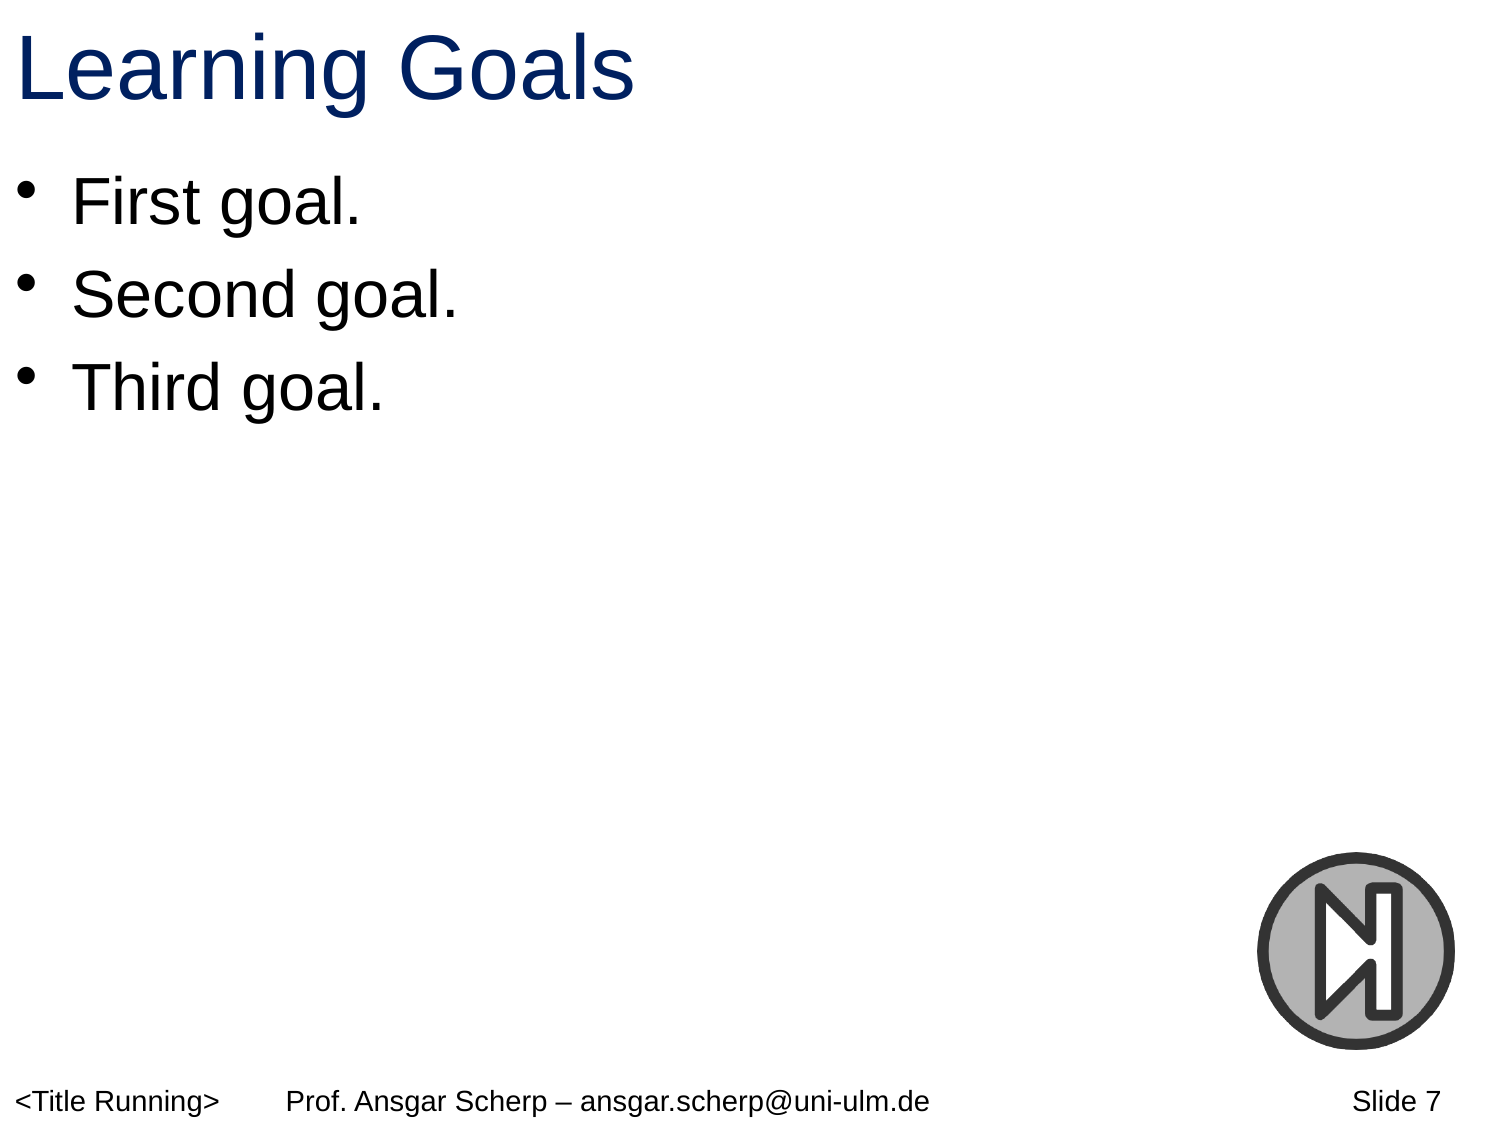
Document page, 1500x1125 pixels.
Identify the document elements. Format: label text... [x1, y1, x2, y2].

title Learning Goals [0, 0, 1500, 125]
list First goal. Second goal. Third goal. [0, 149, 1500, 688]
picture [1257, 852, 1455, 1050]
